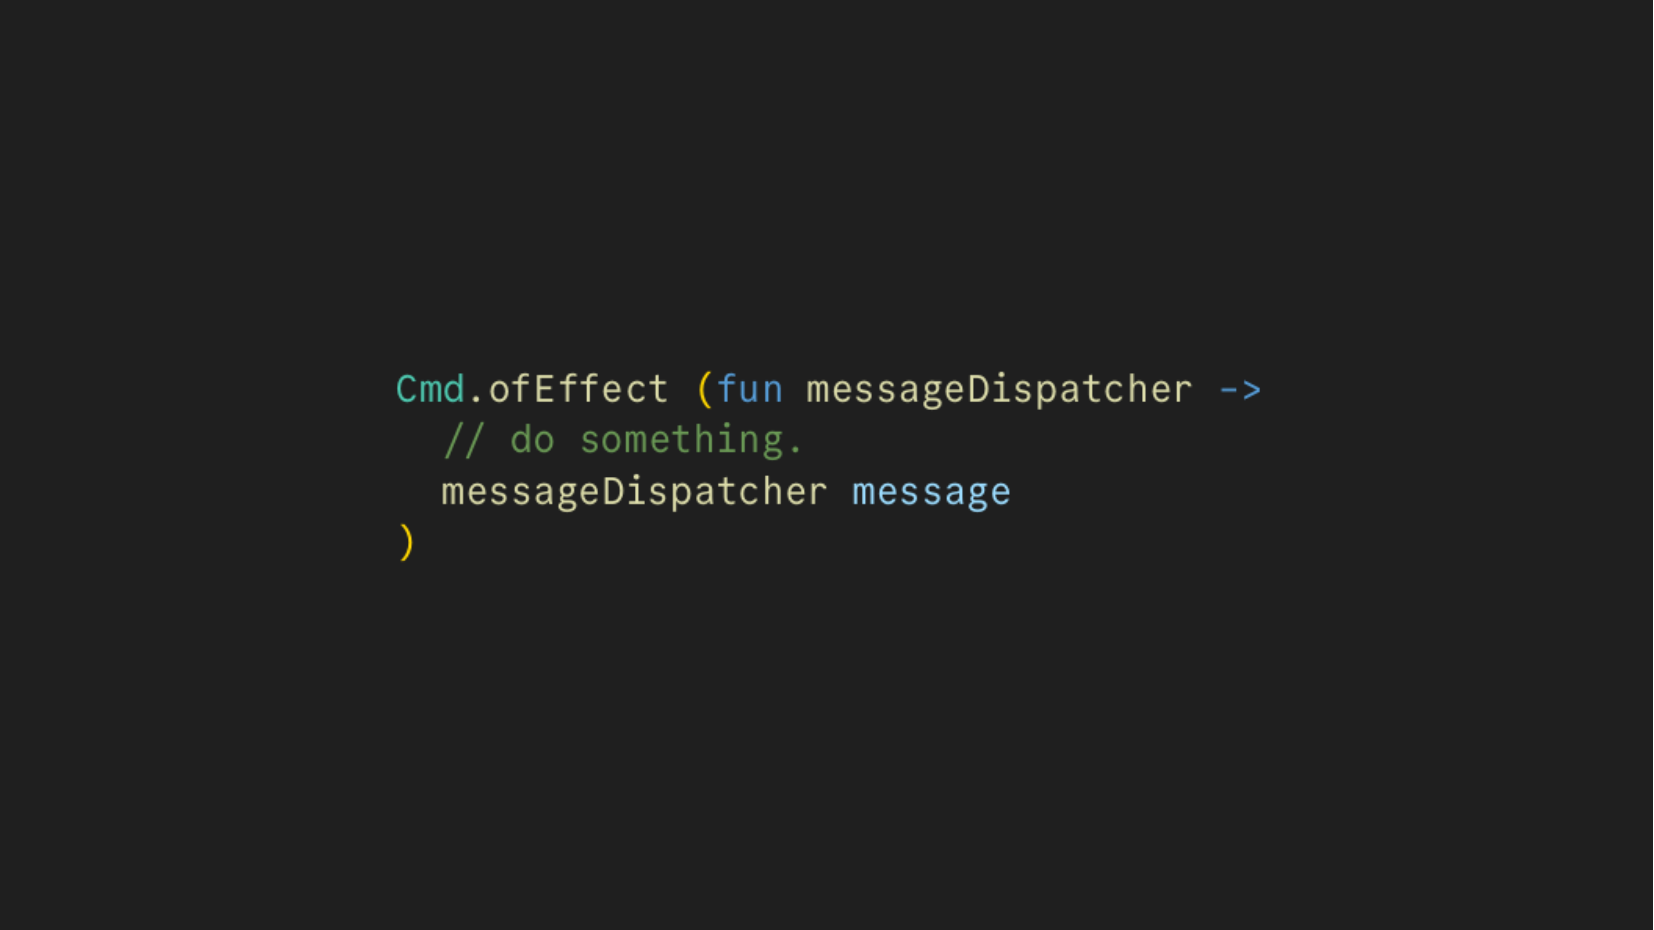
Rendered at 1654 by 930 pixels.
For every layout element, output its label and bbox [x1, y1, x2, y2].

picture [382, 358, 1271, 572]
